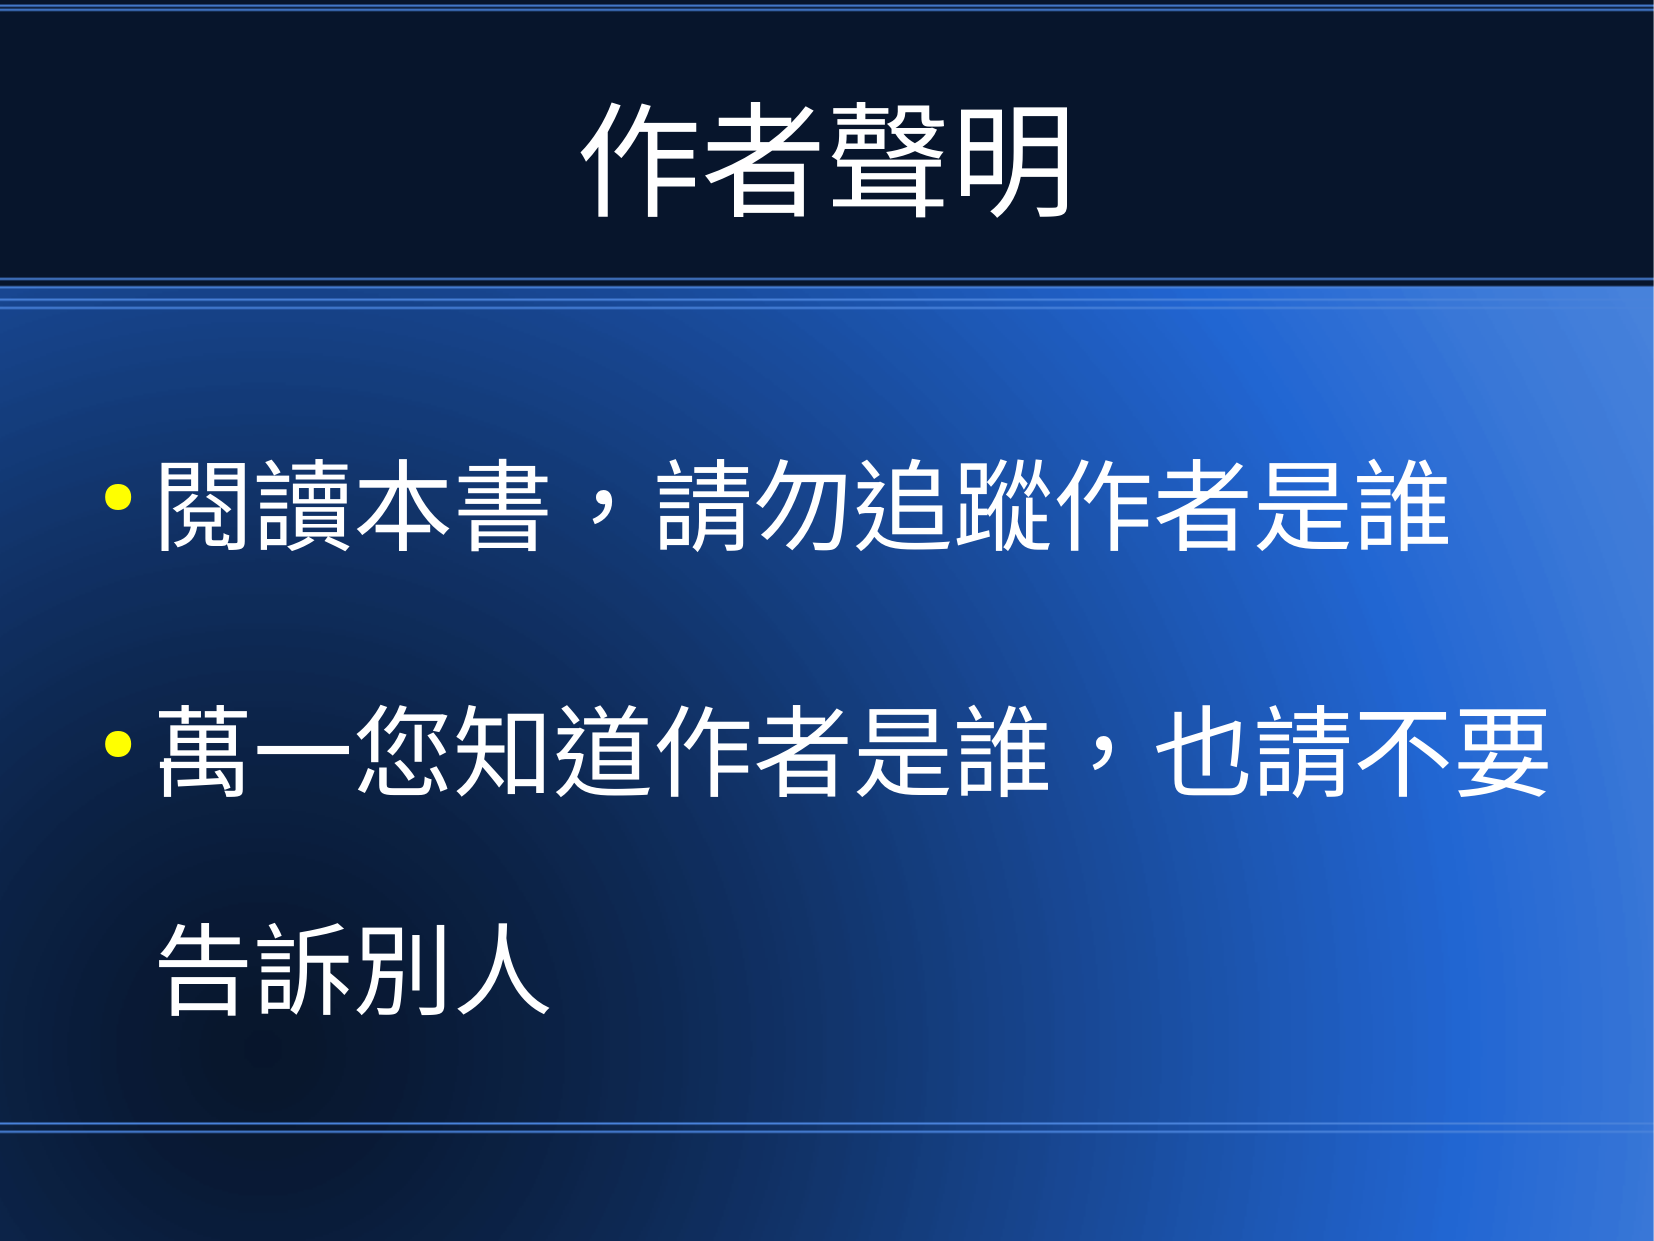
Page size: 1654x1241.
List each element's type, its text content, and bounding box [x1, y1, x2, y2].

list 閱讀本書，請勿追蹤作者是誰 萬一您知道作者是誰，也請不要告訴別人 [82, 355, 1571, 1241]
title 作者聲明 [82, 49, 1571, 257]
picture [0, 0, 1654, 1241]
